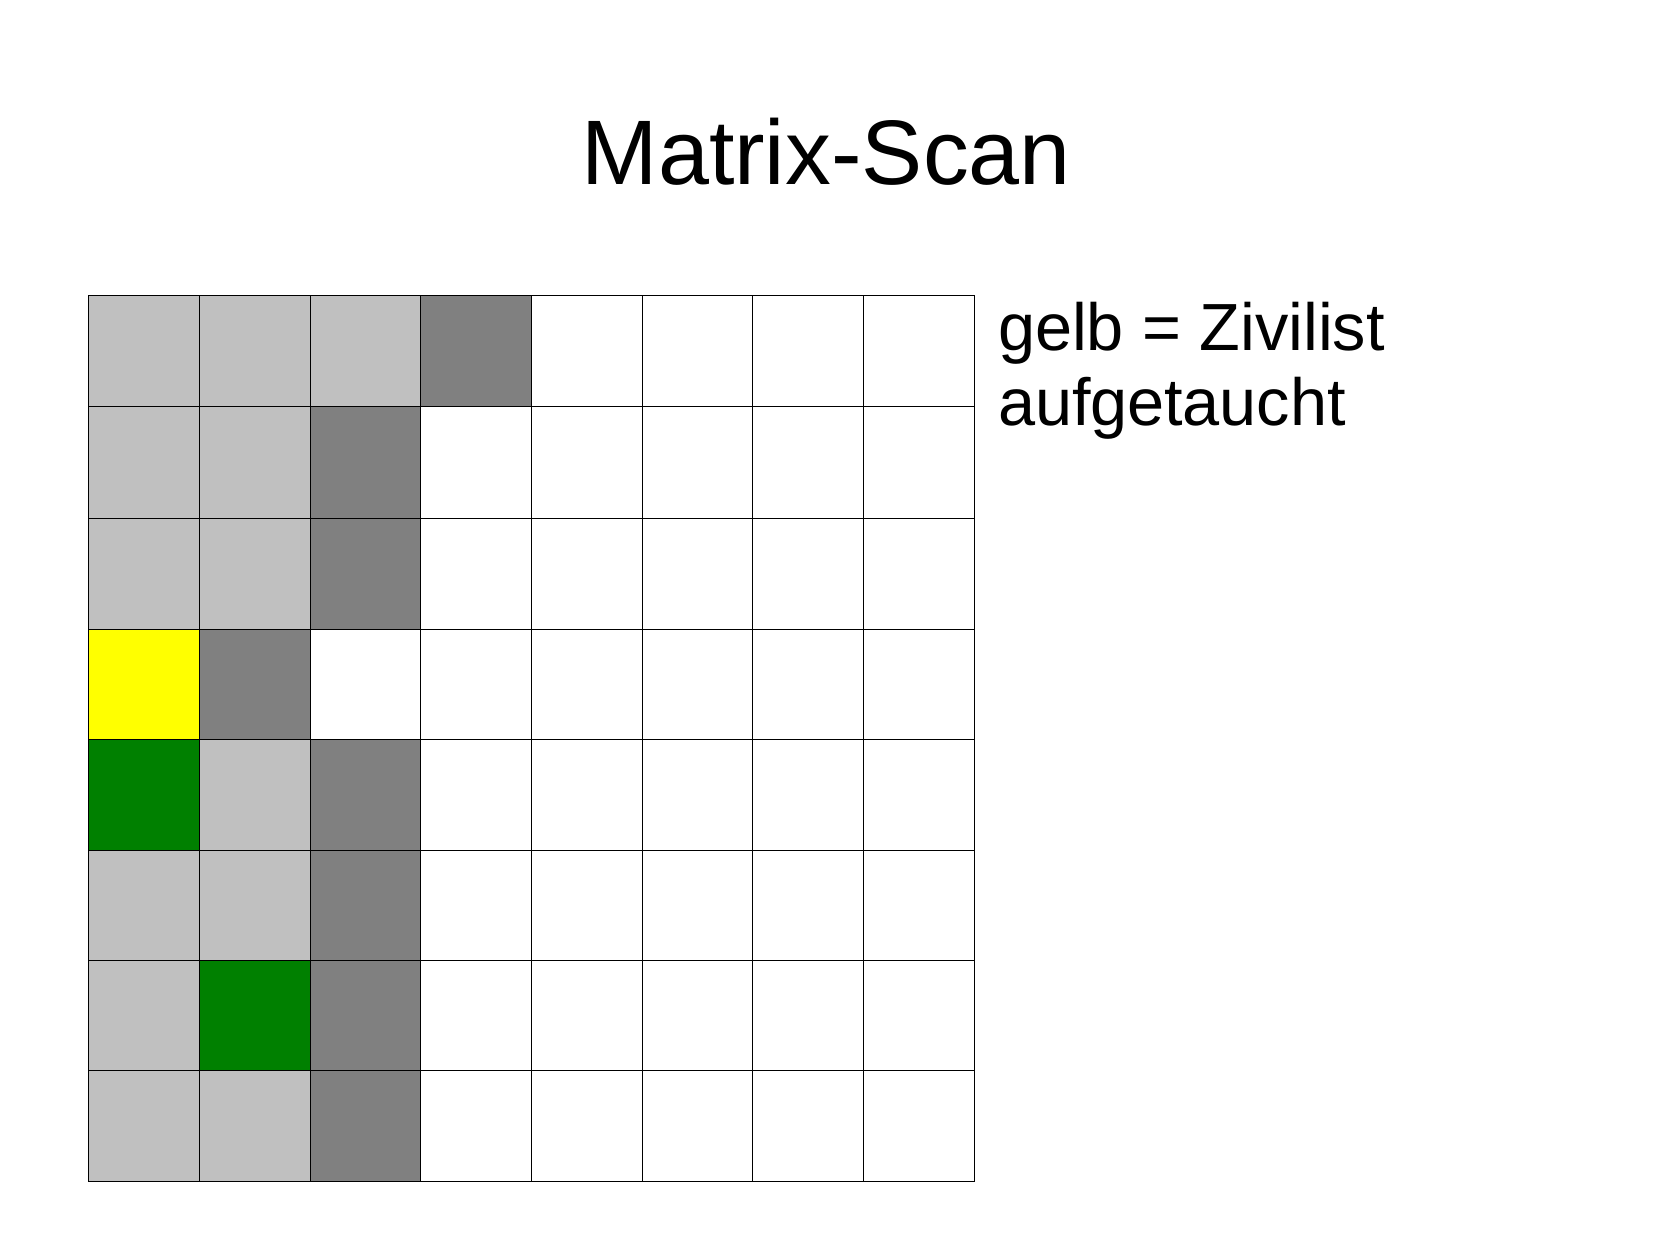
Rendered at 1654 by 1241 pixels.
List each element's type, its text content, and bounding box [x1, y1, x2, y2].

table_cell [200, 519, 310, 629]
table_cell [753, 961, 863, 1070]
table_cell [89, 519, 199, 629]
table_cell [311, 519, 420, 629]
table_header [864, 296, 974, 406]
table_cell [532, 519, 642, 629]
table_cell [532, 740, 642, 850]
table_cell [200, 961, 310, 1070]
table_cell [421, 519, 531, 629]
table_cell [311, 1071, 420, 1181]
table_cell [864, 1071, 974, 1181]
table_cell [89, 740, 199, 850]
table_cell [89, 630, 199, 739]
table_cell [421, 1071, 531, 1181]
table_cell [643, 519, 752, 629]
table_header [89, 296, 199, 406]
table_cell [753, 630, 863, 739]
table_cell [864, 851, 974, 960]
table_cell [200, 407, 310, 518]
table_cell [311, 407, 420, 518]
table_cell [532, 961, 642, 1070]
table_cell [89, 851, 199, 960]
table_header [200, 296, 310, 406]
title Matrix-Scan [82, 49, 1571, 257]
table_cell [421, 740, 531, 850]
table_cell [311, 961, 420, 1070]
table_cell [421, 407, 531, 518]
table_cell [532, 407, 642, 518]
table_cell [89, 961, 199, 1070]
table_cell [89, 1071, 199, 1181]
list gelb = Zivilist aufgetaucht [998, 290, 1595, 1182]
table_cell [311, 740, 420, 850]
table_cell [643, 407, 752, 518]
table_header [753, 296, 863, 406]
table_header [643, 296, 752, 406]
table_cell [200, 630, 310, 739]
table_cell [753, 1071, 863, 1181]
table_cell [311, 630, 420, 739]
table_cell [753, 851, 863, 960]
table_cell [643, 740, 752, 850]
table_cell [753, 407, 863, 518]
table_cell [643, 961, 752, 1070]
table_cell [864, 519, 974, 629]
table_cell [311, 851, 420, 960]
table_cell [643, 851, 752, 960]
table_cell [89, 407, 199, 518]
table_cell [864, 740, 974, 850]
table_cell [200, 851, 310, 960]
table_cell [532, 1071, 642, 1181]
table_cell [421, 851, 531, 960]
table_cell [864, 961, 974, 1070]
table_cell [421, 630, 531, 739]
table_cell [753, 740, 863, 850]
table_cell [753, 519, 863, 629]
table_header [311, 296, 420, 406]
table_cell [864, 407, 974, 518]
table_header [532, 296, 642, 406]
table_cell [643, 1071, 752, 1181]
table_cell [200, 740, 310, 850]
table_cell [864, 630, 974, 739]
table_header [421, 296, 531, 406]
table_cell [532, 630, 642, 739]
table_cell [421, 961, 531, 1070]
table_cell [200, 1071, 310, 1181]
table_cell [532, 851, 642, 960]
table_cell [643, 630, 752, 739]
